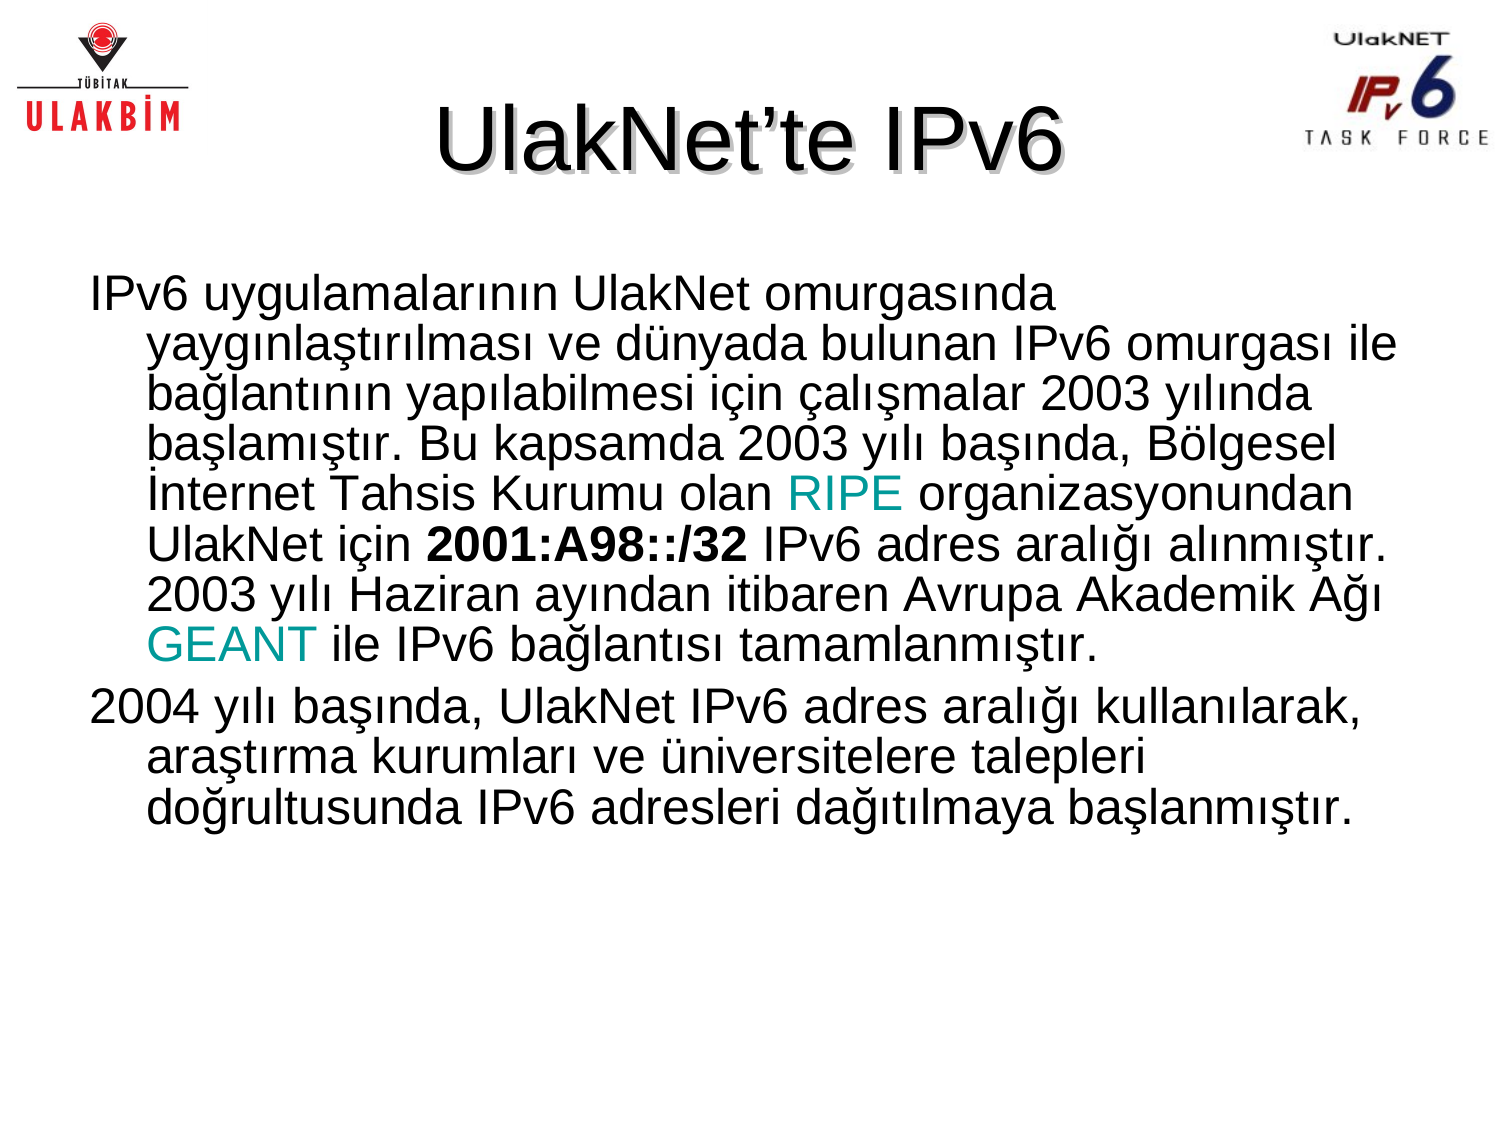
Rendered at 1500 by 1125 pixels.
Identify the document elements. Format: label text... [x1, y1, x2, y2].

title UlakNet’te IPv6 [75, 45, 1426, 233]
picture [0, 0, 208, 155]
picture [1292, 24, 1500, 157]
list IPv6 uygulamalarının UlakNet omurgasında yaygınlaştırılması ve dünyada bulunan IPv6 omurgası ile bağlantının yapılabilmesi için çalışmalar 2003 yılında başlamıştır. Bu kapsamda 2003 yılı başında, Bölgesel İnternet Tahsis Kurumu olan RIPE organizasyonundan UlakNet için 2001:A98::/32 IPv6 adres aralığı alınmıştır. 2003 yılı Haziran ayından itibaren Avrupa Akademik Ağı GEANT ile IPv6 bağlantısı tamamlanmıştır. 2004 yılı başında, UlakNet IPv6 adres aralığı kullanılarak, araştırma kurumları ve üniversitelere talepleri doğrultusunda IPv6 adresleri dağıtılmaya başlanmıştır. [75, 262, 1426, 1047]
